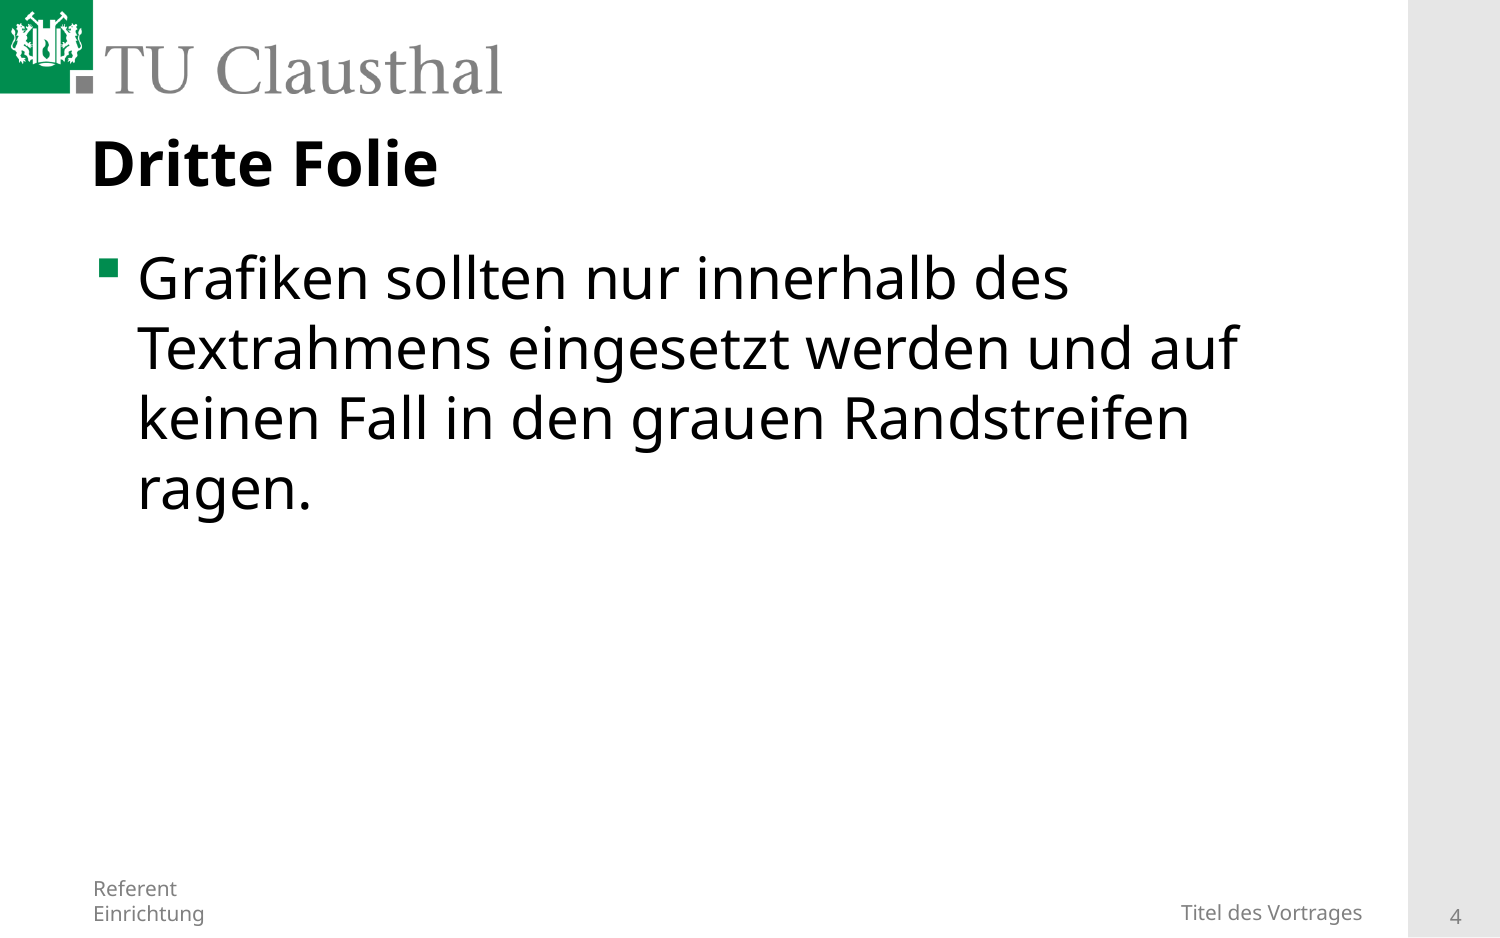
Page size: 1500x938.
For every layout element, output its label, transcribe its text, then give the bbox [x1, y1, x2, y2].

title Dritte Folie [75, 116, 1378, 207]
list Grafiken sollten nur innerhalb des Textrahmens eingesetzt werden und auf keinen Fall in den grauen Randstreifen ragen. [78, 233, 1379, 824]
picture [0, 0, 502, 94]
